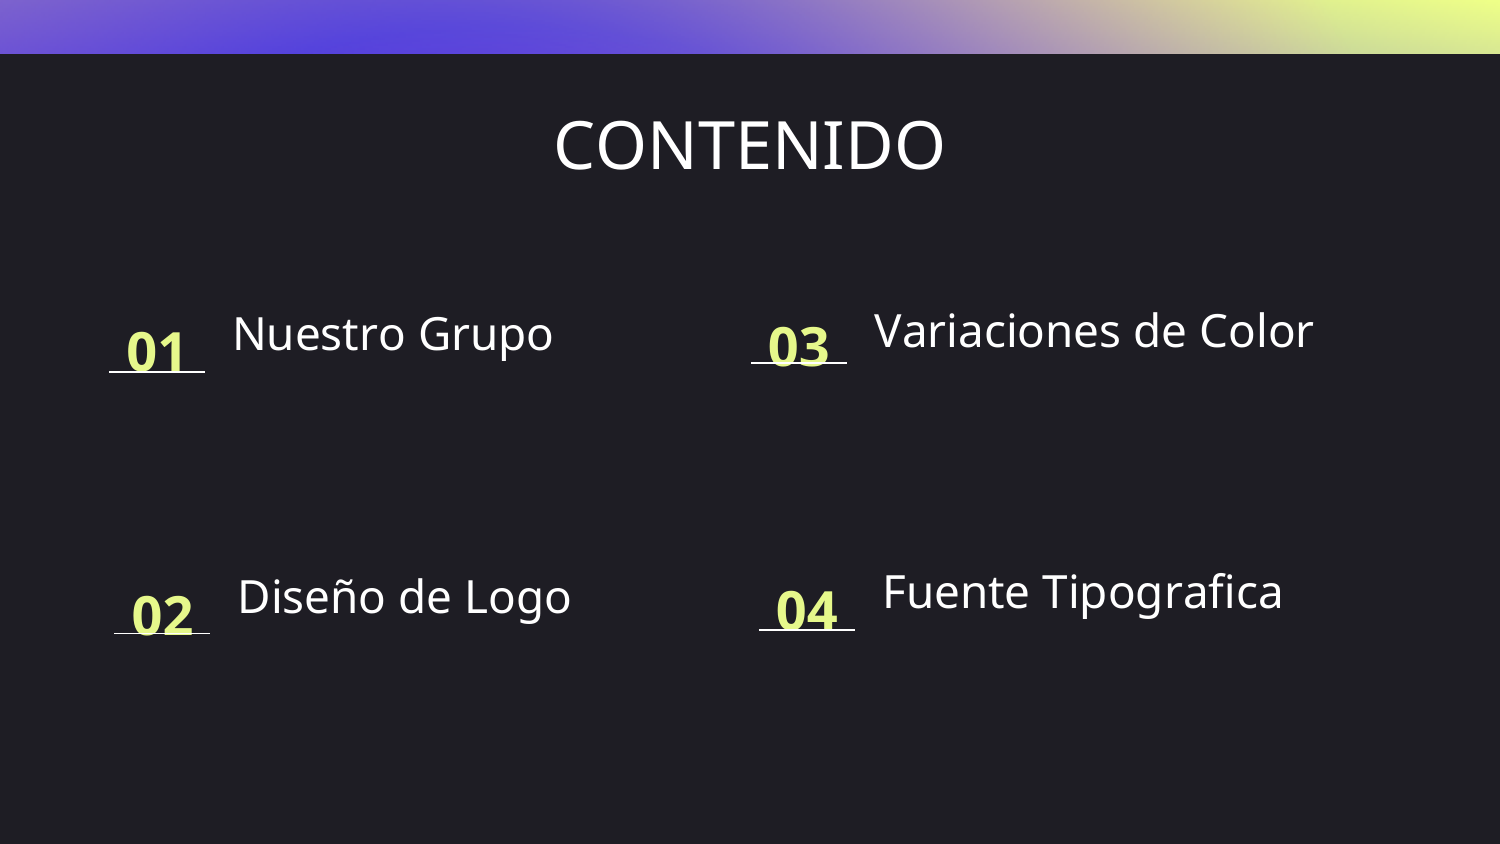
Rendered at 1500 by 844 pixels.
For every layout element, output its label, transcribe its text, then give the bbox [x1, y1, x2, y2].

title 01 [96, 302, 217, 356]
subtitle Fuente Tipografica [867, 547, 1348, 627]
title 02 [102, 566, 222, 620]
title CONTENIDO [118, 87, 1382, 167]
title 04 [746, 561, 867, 615]
title 03 [738, 296, 859, 351]
subtitle Nuestro Grupo [217, 289, 741, 372]
subtitle Variaciones de Color [859, 286, 1341, 367]
subtitle Diseño de Logo [222, 552, 703, 632]
